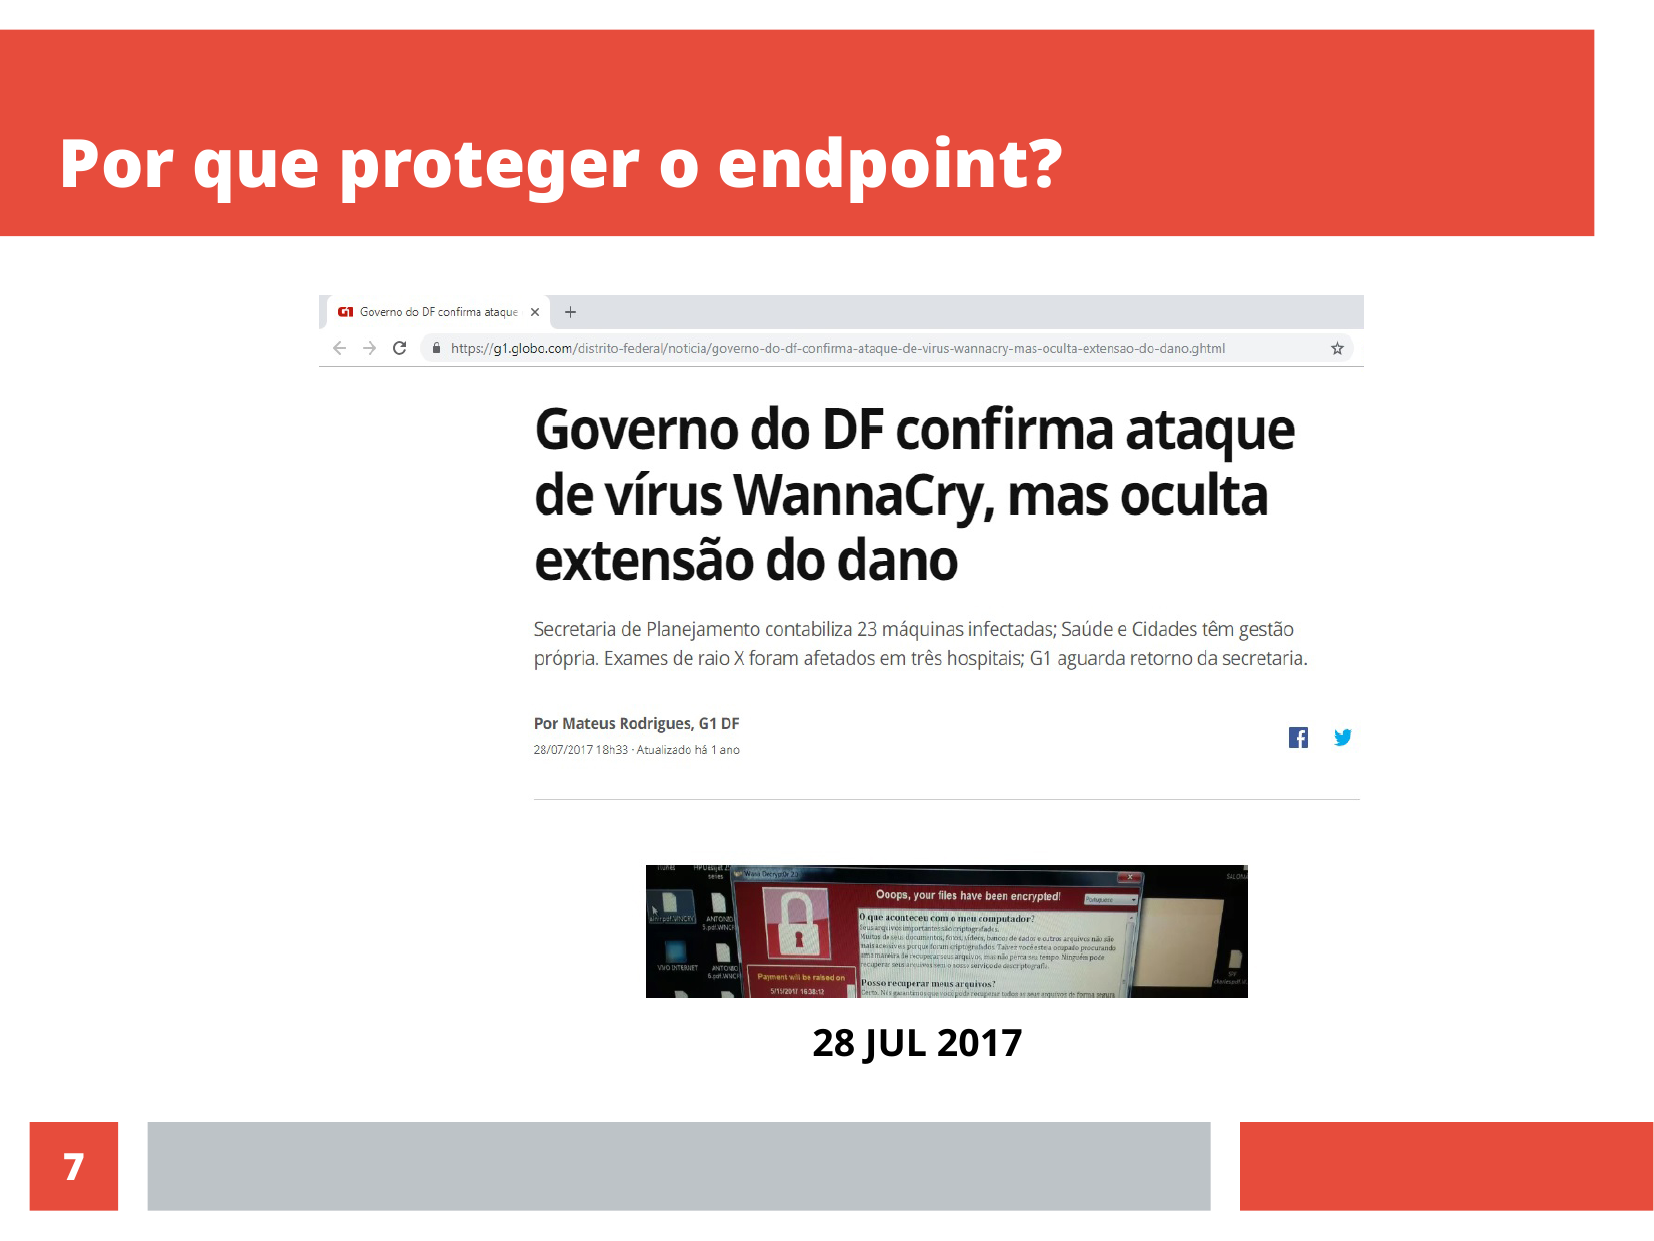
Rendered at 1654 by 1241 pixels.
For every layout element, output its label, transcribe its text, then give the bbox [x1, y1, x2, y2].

title Por que proteger o endpoint? [59, 59, 1595, 207]
picture [319, 295, 1364, 998]
text_box 28 JUL 2017 [797, 1009, 1056, 1075]
